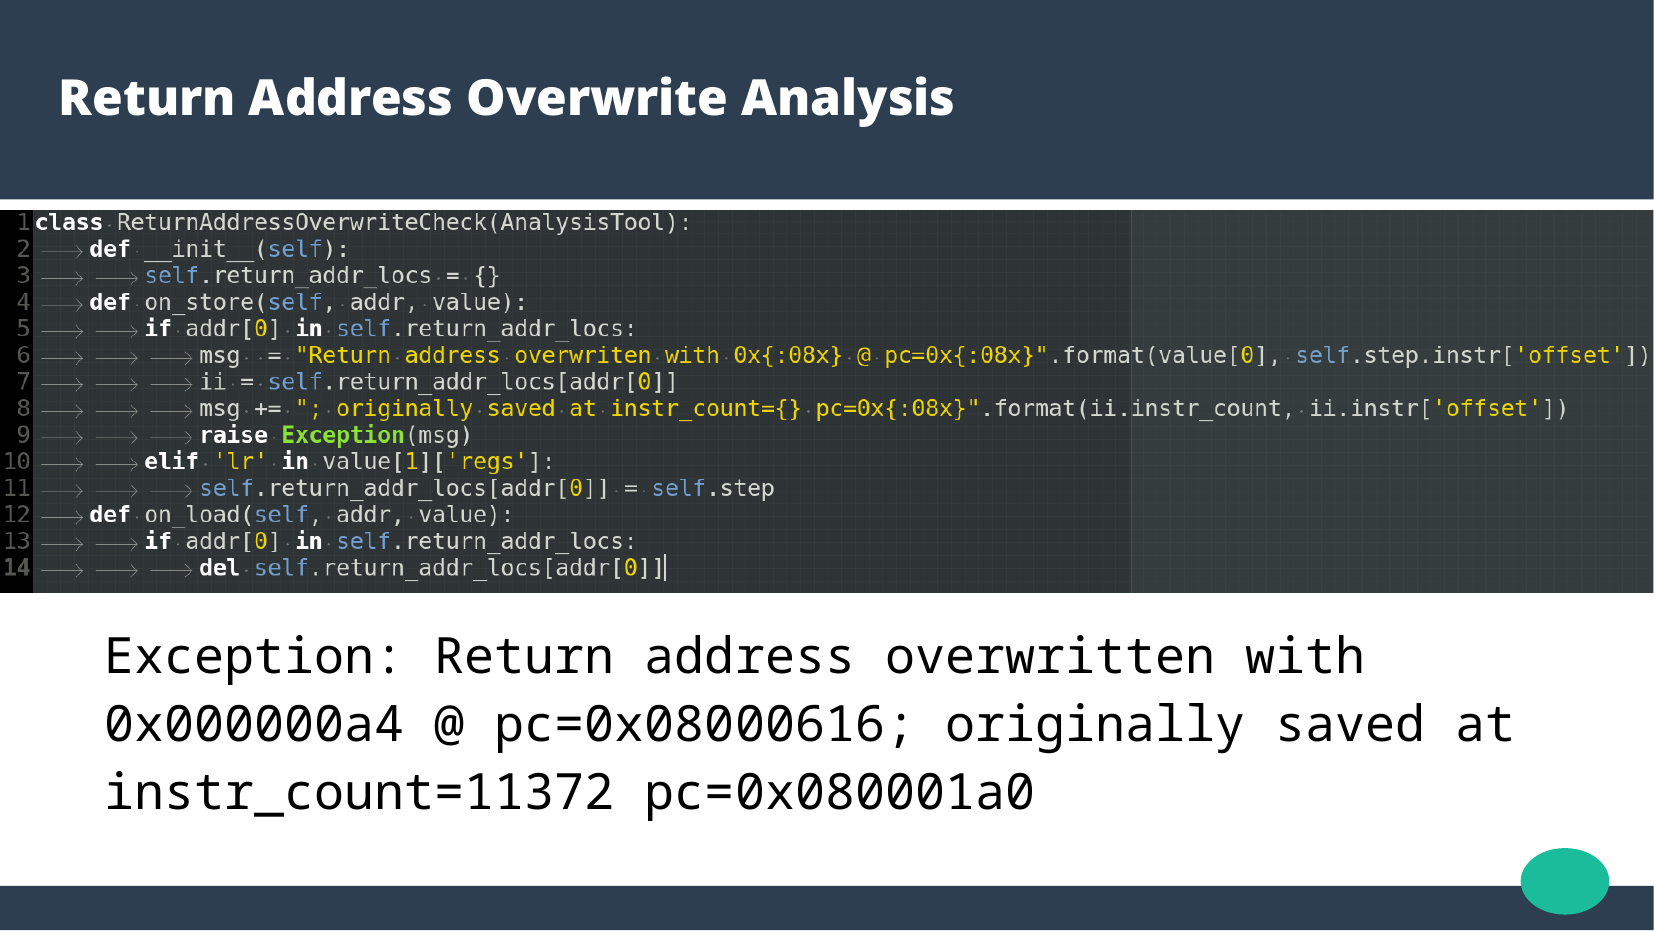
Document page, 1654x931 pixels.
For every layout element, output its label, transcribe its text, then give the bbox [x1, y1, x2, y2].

text_box Exception: Return address overwritten with 0x000000a4 @ pc=0x08000616; originally saved at instr_count=11372 pc=0x080001a0 [90, 612, 1636, 931]
title Return Address Overwrite Analysis [59, 37, 1595, 155]
picture [0, 210, 1654, 593]
